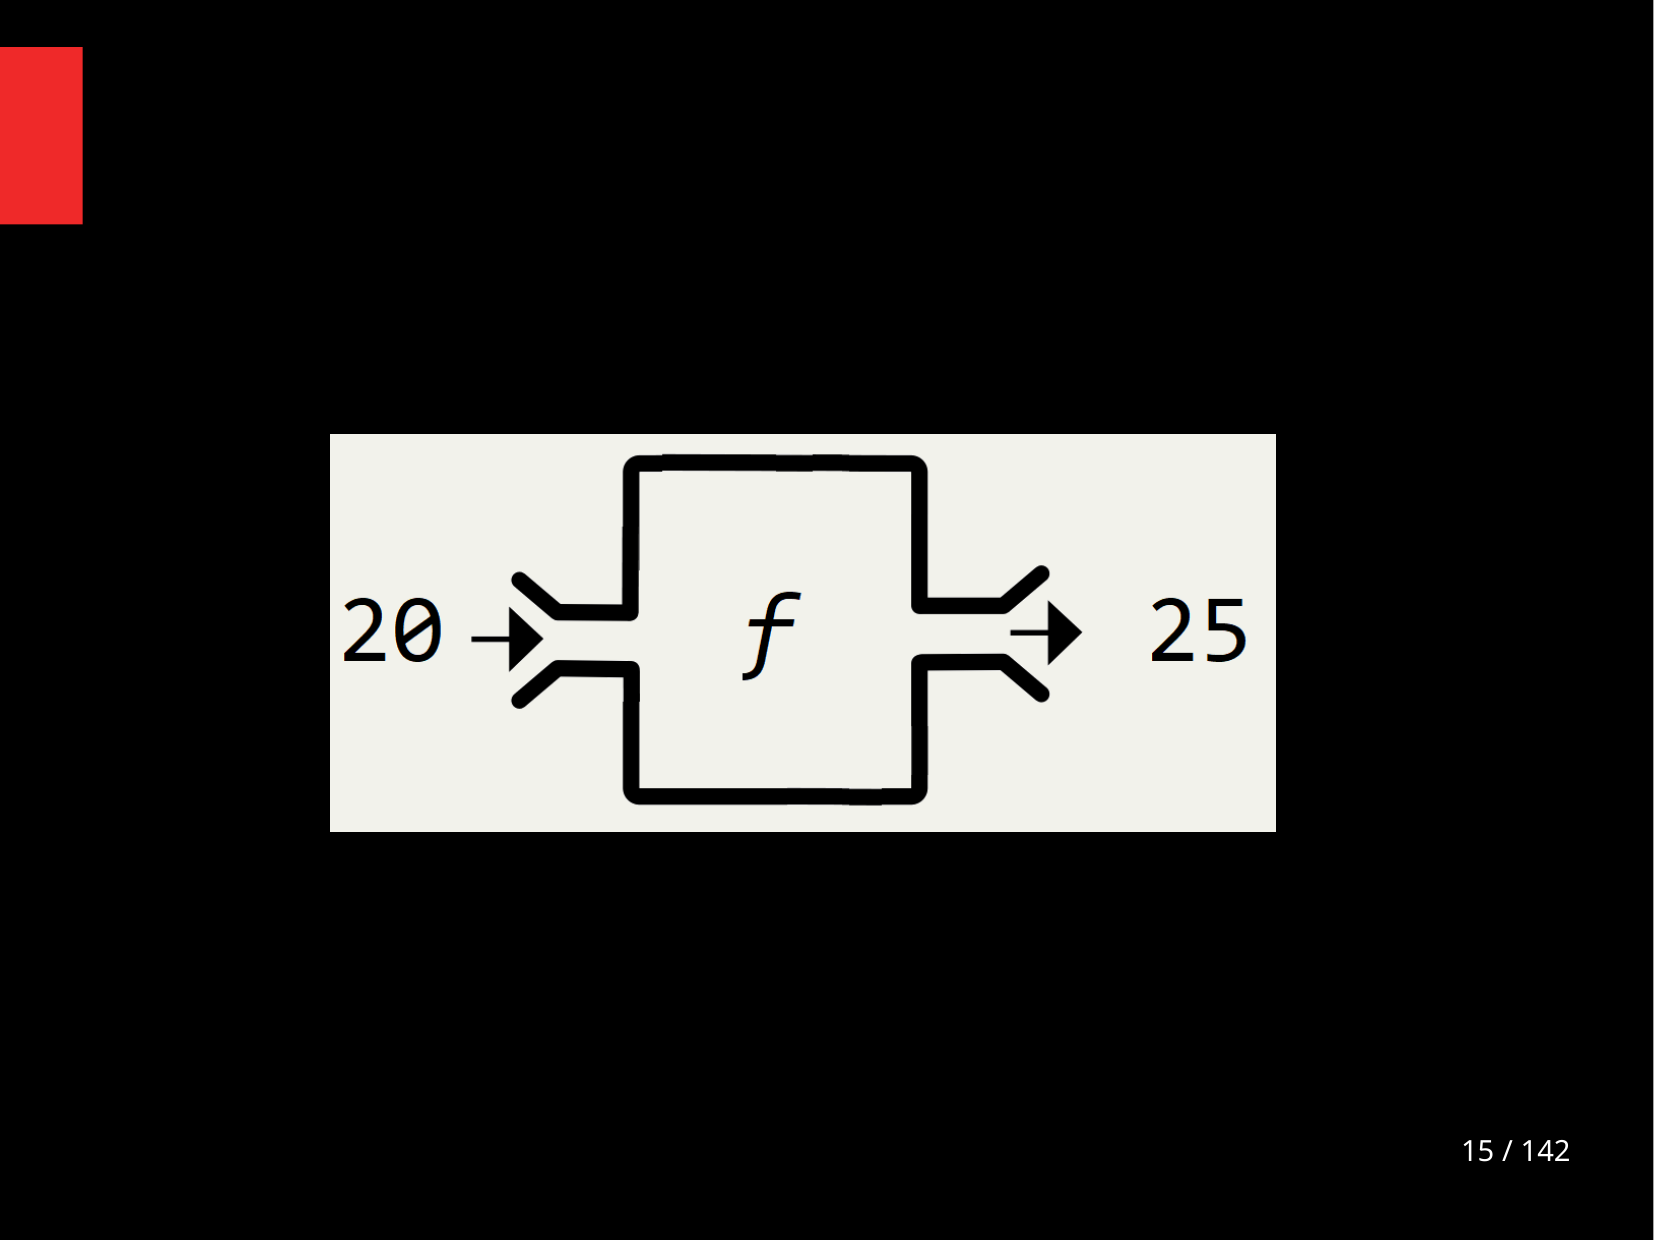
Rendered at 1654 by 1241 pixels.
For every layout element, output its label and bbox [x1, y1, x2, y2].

picture [330, 434, 1276, 832]
